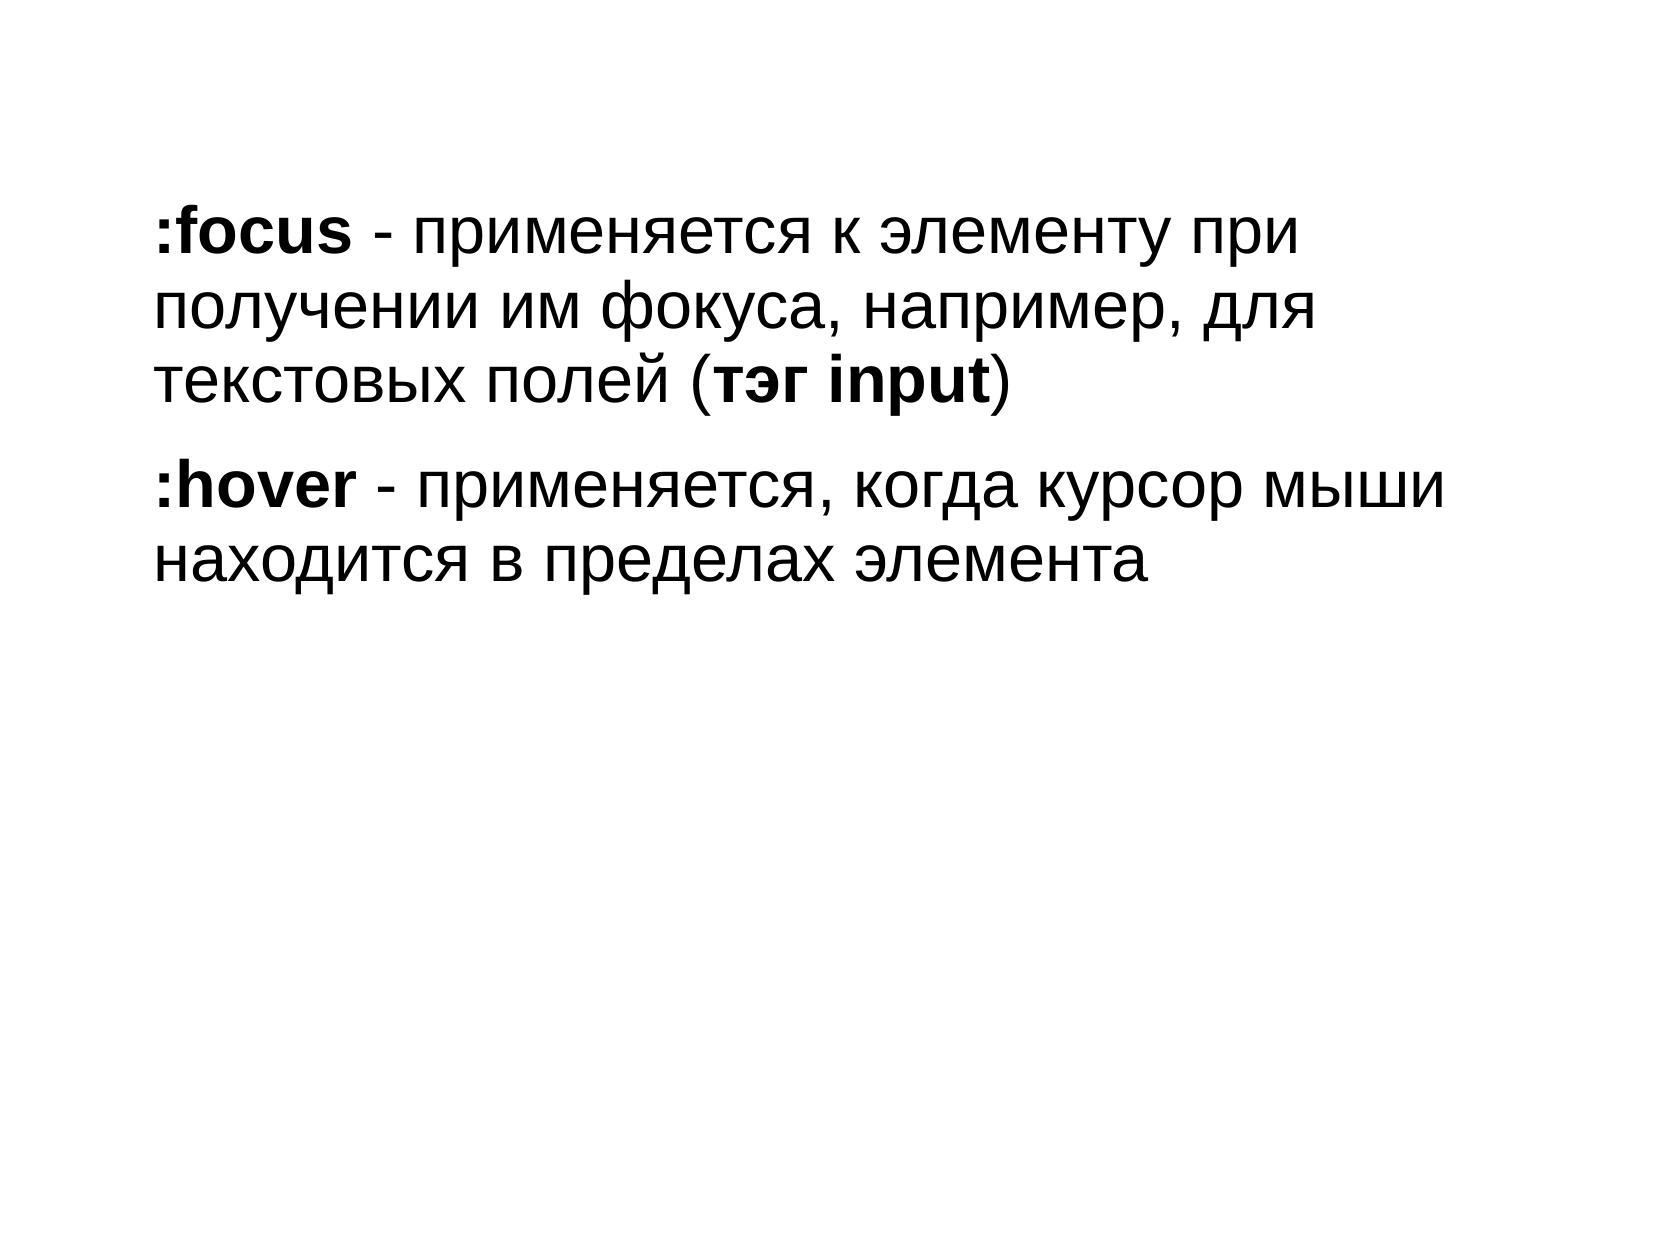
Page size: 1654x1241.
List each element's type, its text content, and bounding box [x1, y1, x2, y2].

list :focus - применяется к элементу при получении им фокуса, например, для текстовых полей (тэг input) :hover - применяется, когда курсор мыши находится в пределах элемента [82, 88, 1571, 1109]
